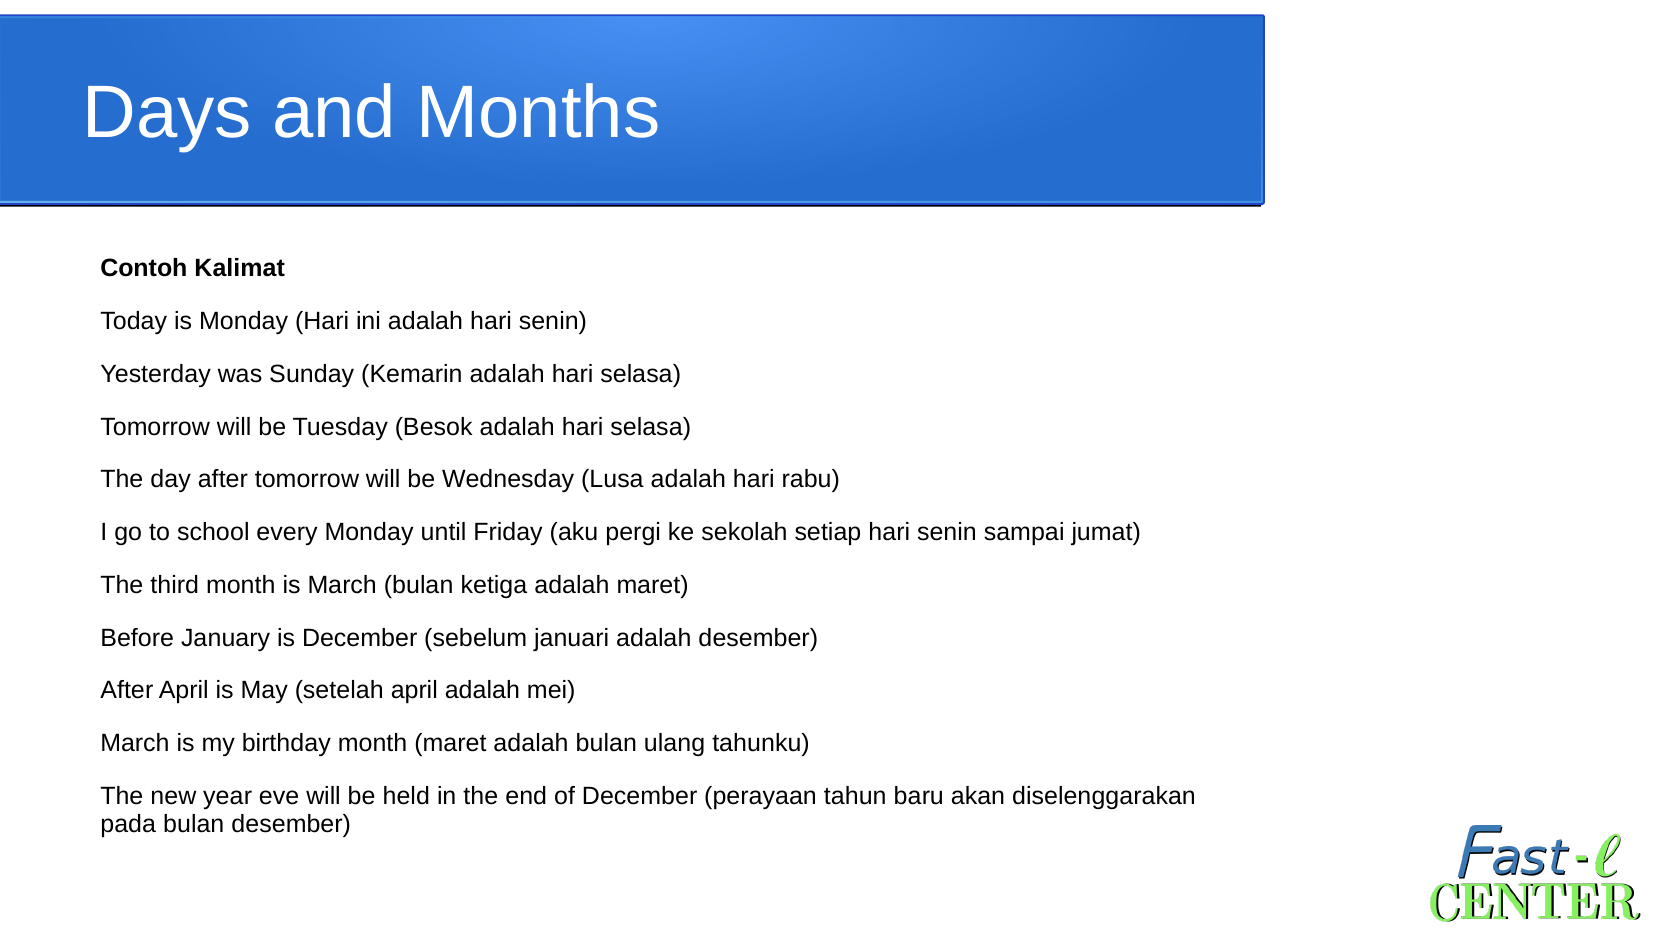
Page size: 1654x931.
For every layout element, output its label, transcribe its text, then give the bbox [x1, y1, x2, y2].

picture [1430, 825, 1641, 924]
title Days and Months [82, 35, 1235, 189]
text_box Contoh Kalimat Today is Monday (Hari ini adalah hari senin) Yesterday was Sunday (Kemarin adalah hari selasa) Tomorrow will be Tuesday (Besok adalah hari selasa) The day after tomorrow will be Wednesday (Lusa adalah hari rabu) I go to school every Monday until Friday (aku pergi ke sekolah setiap hari senin sampai jumat) The third month is March (bulan ketiga adalah maret) Before January is December (sebelum januari adalah desember) After April is May (setelah april adalah mei) March is my birthday month (maret adalah bulan ulang tahunku) The new year eve will be held in the end of December (perayaan tahun baru akan diselenggarakan pada bulan desember) [85, 246, 1235, 899]
